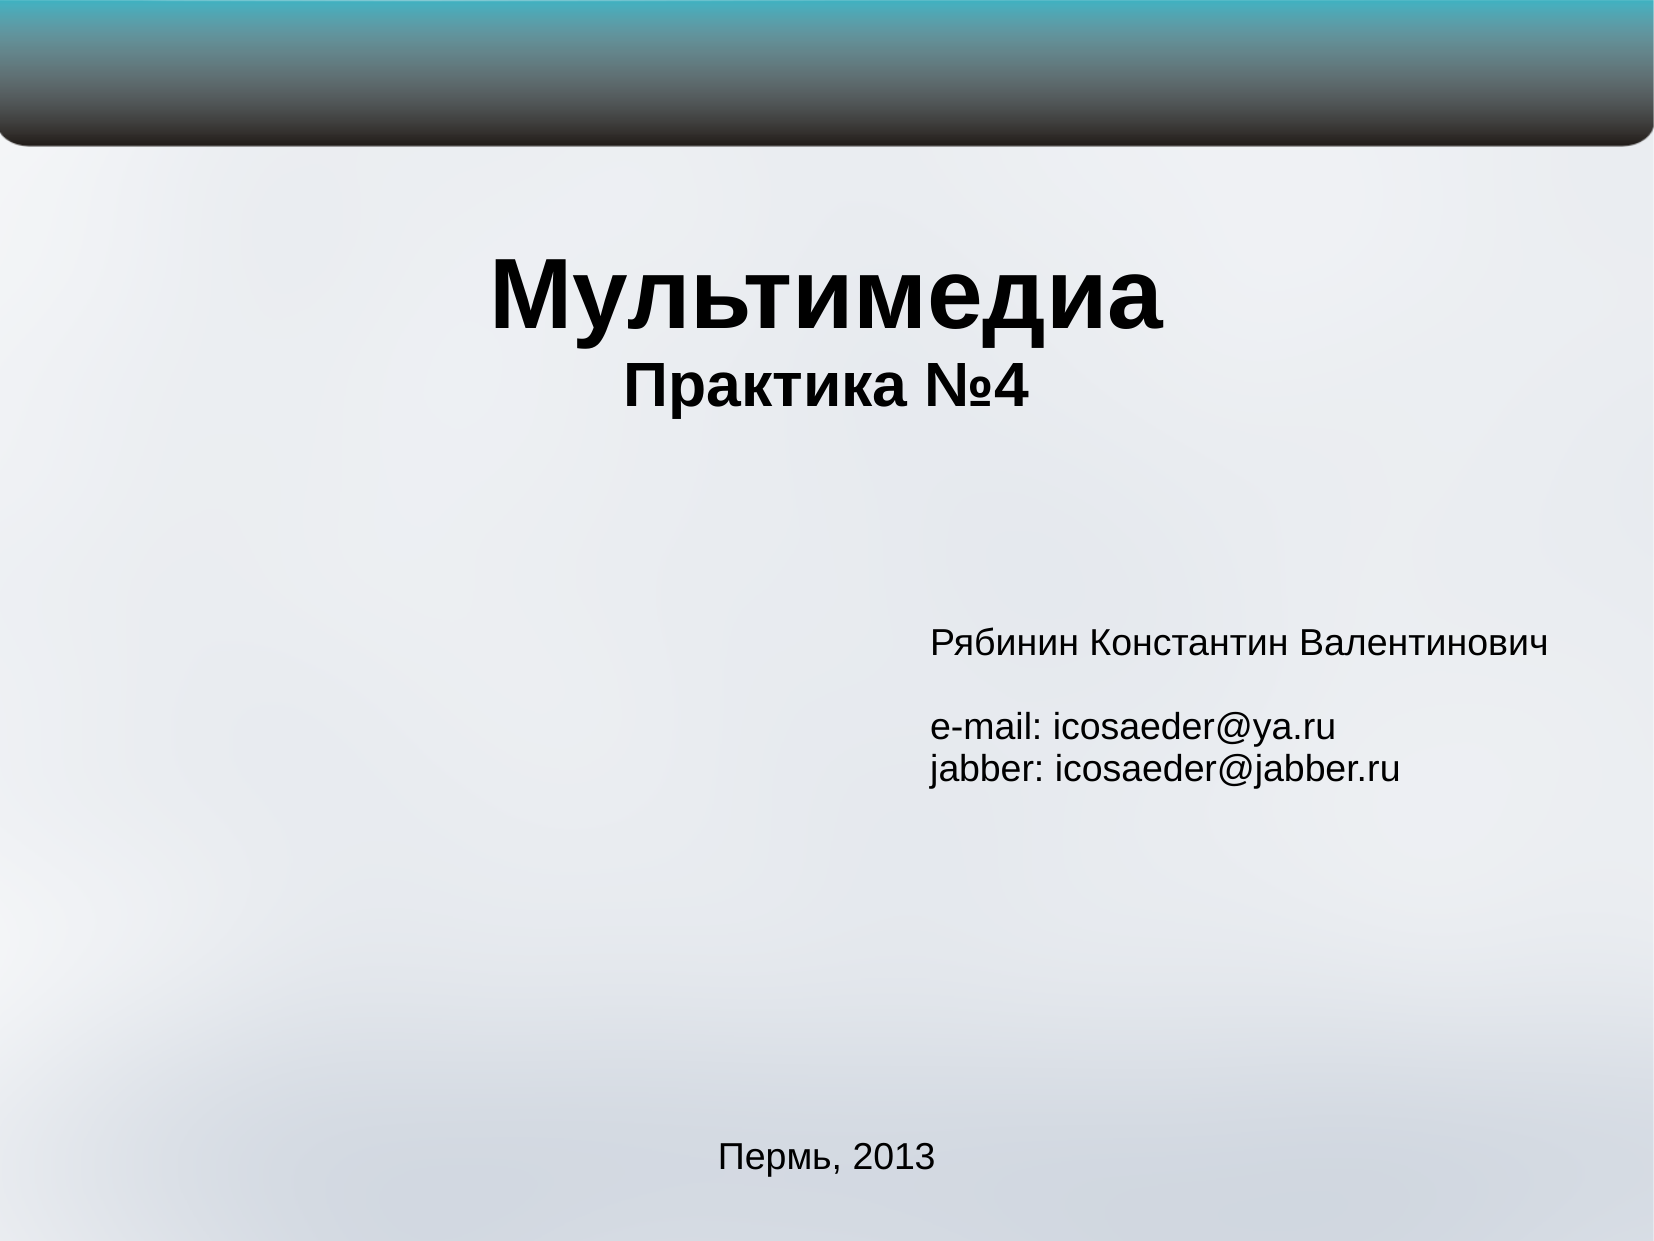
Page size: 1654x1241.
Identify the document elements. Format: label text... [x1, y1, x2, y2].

text_box Мультимедиа Практика №4 [147, 230, 1506, 427]
text_box Рябинин Константин Валентинович e-mail: icosaeder@ya.ru jabber: icosaeder@jabber.ru [915, 614, 1595, 797]
text_box Пермь, 2013 [590, 1127, 1063, 1185]
picture [0, 0, 1654, 1241]
